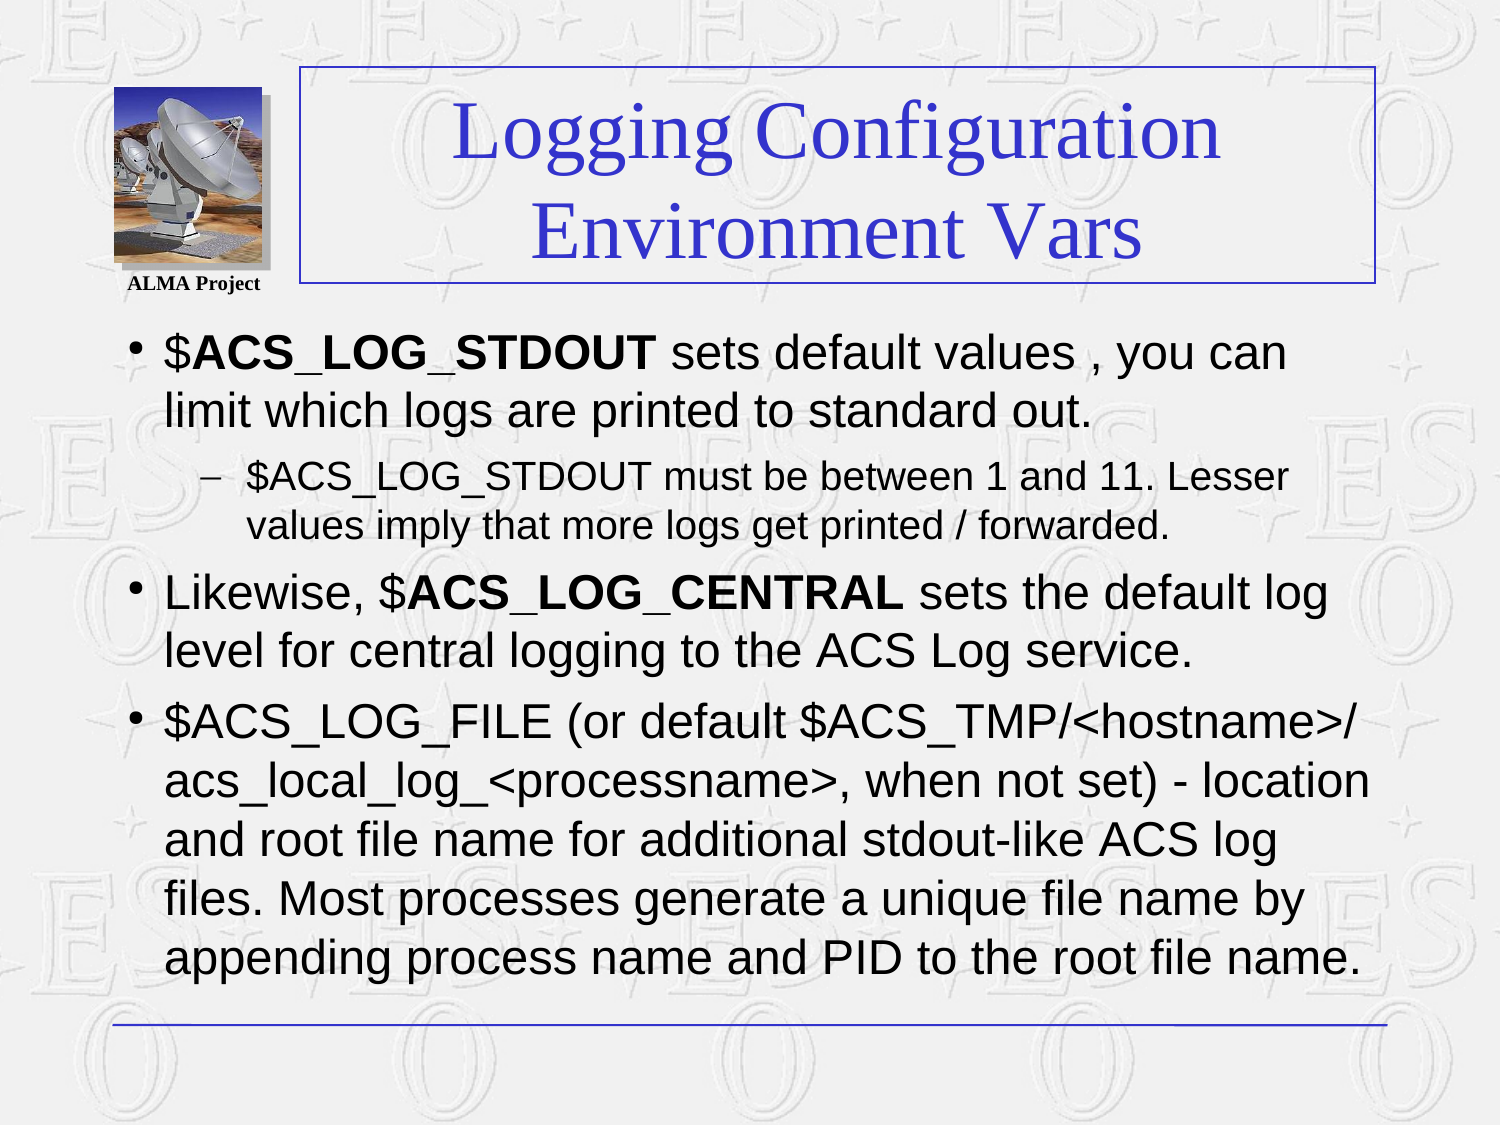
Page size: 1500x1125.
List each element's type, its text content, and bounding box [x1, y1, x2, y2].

picture [0, 0, 1500, 1125]
list $ACS_LOG_STDOUT sets default values , you can limit which logs are printed to standard out. $ACS_LOG_STDOUT must be between 1 and 11. Lesser values imply that more logs get printed / forwarded. Likewise, $ACS_LOG_CENTRAL sets the default log level for central logging to the ACS Log service. $ACS_LOG_FILE (or default $ACS_TMP/<hostname>/ acs_local_log_<processname>, when not set) - location and root file name for additional stdout-like ACS log files. Most processes generate a unique file name by appending process name and PID to the root file name. [112, 312, 1388, 1000]
title Logging Configuration Environment Vars [299, 67, 1375, 283]
